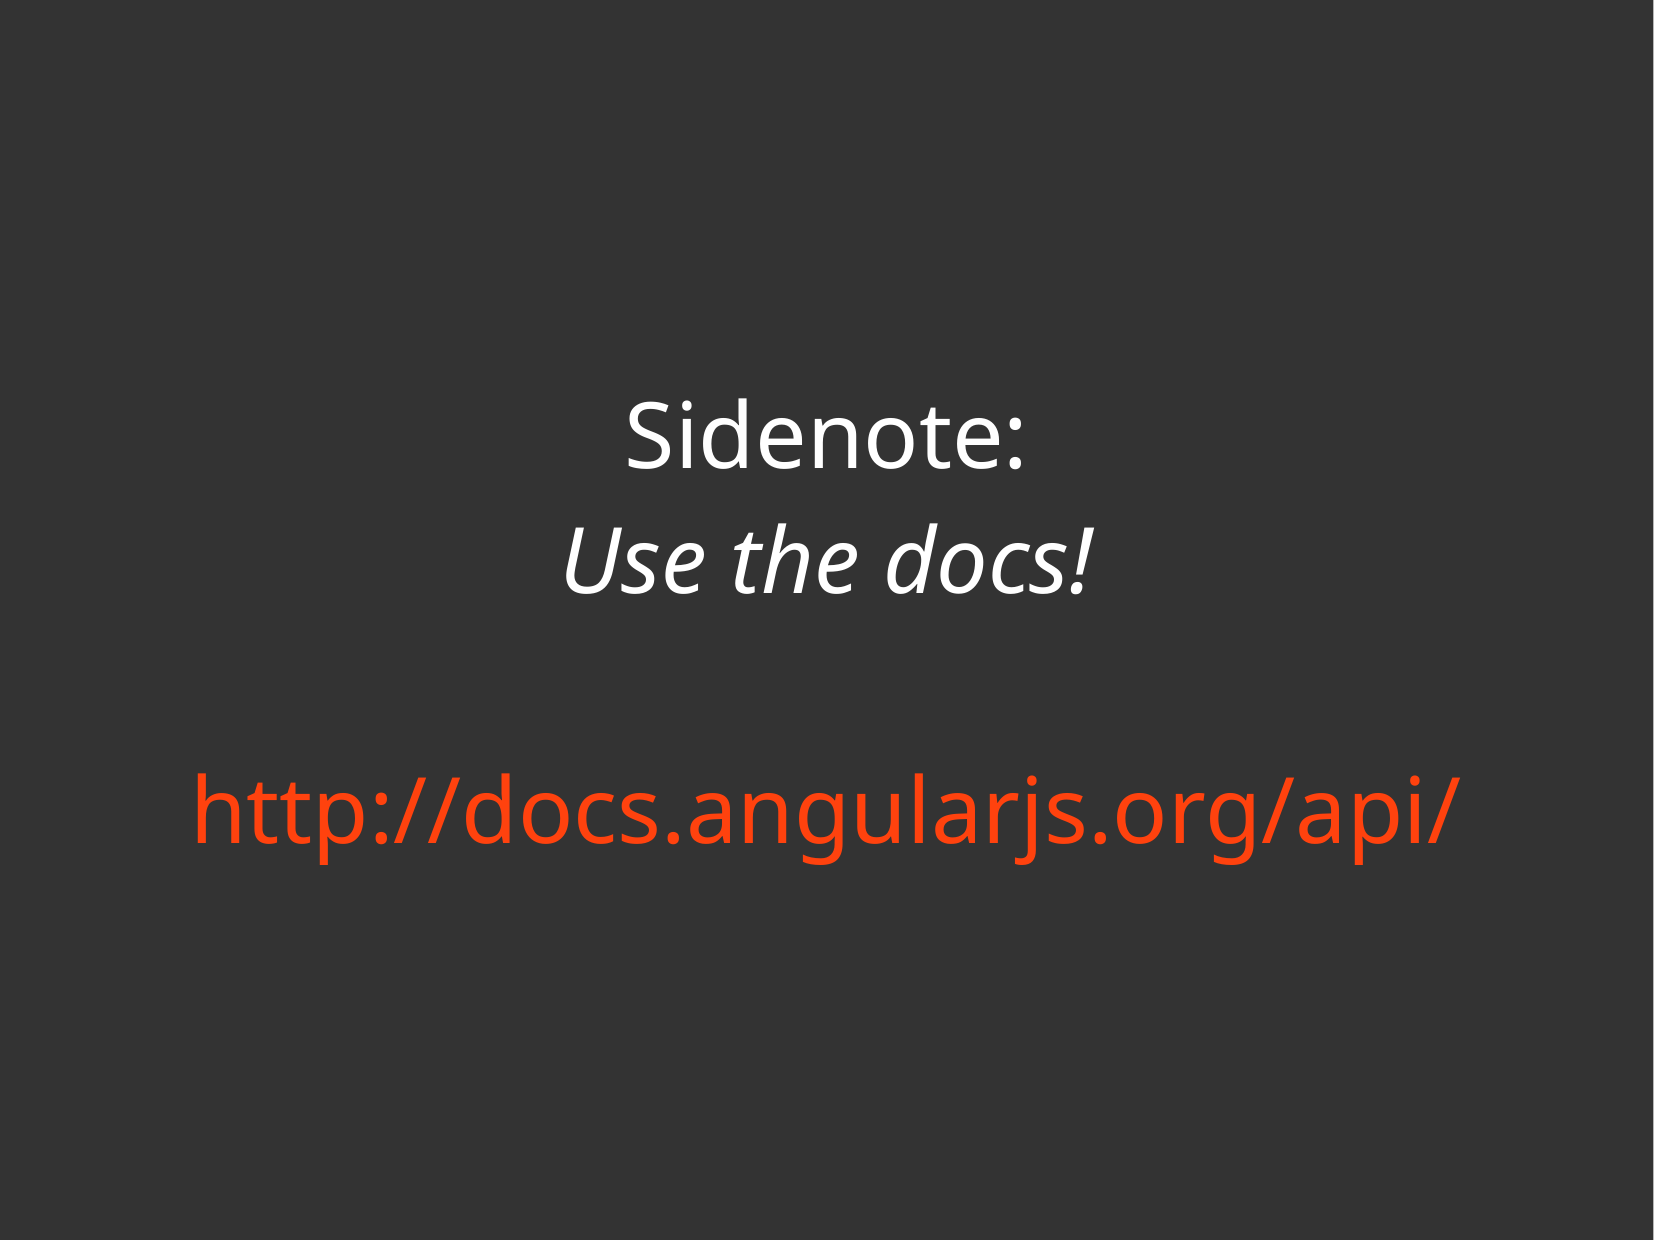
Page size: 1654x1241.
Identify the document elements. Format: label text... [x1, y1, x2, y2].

subtitle Sidenote: Use the docs! http://docs.angularjs.org/api/ [82, 260, 1571, 980]
